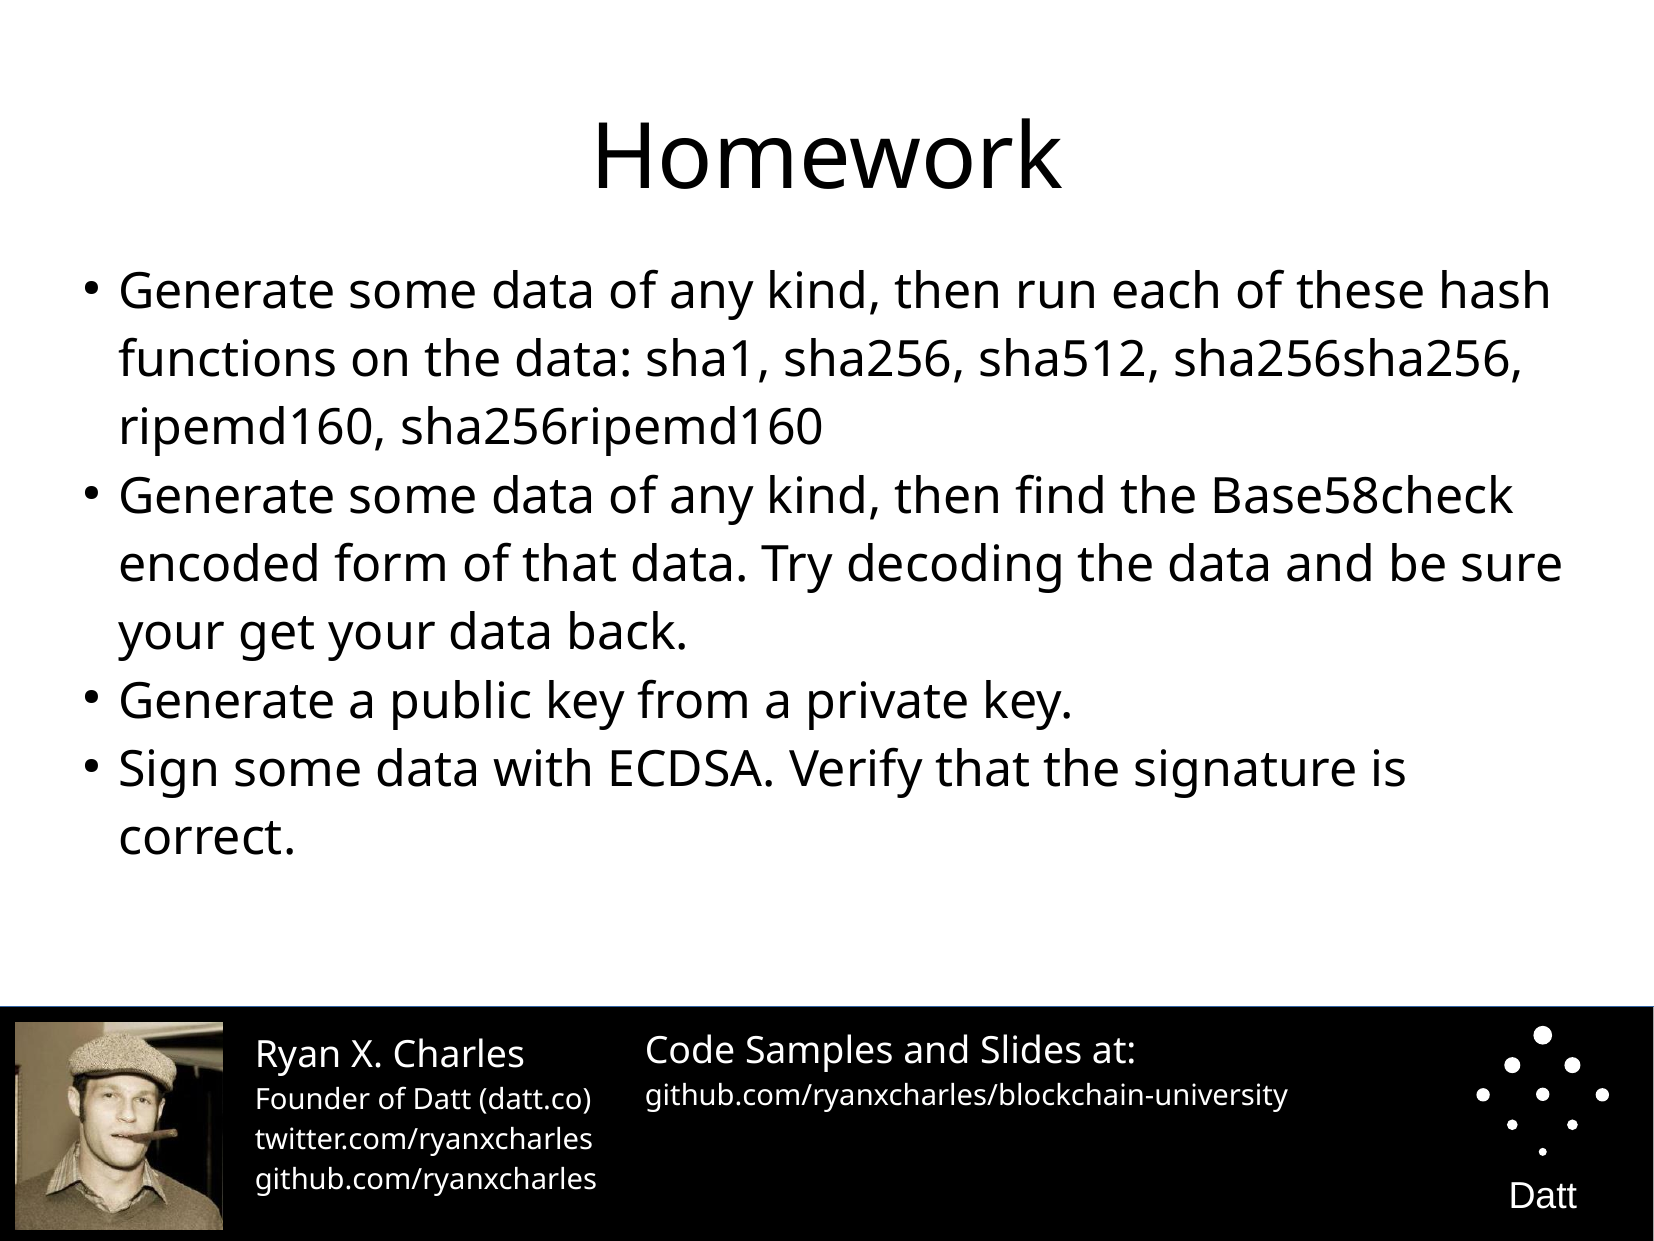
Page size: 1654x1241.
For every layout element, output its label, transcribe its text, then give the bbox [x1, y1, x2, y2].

picture [15, 1022, 223, 1231]
text_box [0, 1006, 1654, 1241]
subtitle Generate some data of any kind, then run each of these hash functions on the data: sha1, sha256, sha512, sha256sha256, ripemd160, sha256ripemd160 Generate some data of any kind, then find the Base58check encoded form of that data. Try decoding the data and be sure your get your data back. Generate a public key from a private key. Sign some data with ECDSA. Verify that the signature is correct. [82, 257, 1571, 1010]
text_box Datt [1452, 1167, 1633, 1241]
picture [1475, 1023, 1611, 1159]
title Homework [82, 49, 1571, 257]
text_box Code Samples and Slides at: github.com/ryanxcharles/blockchain-university [630, 1015, 1403, 1156]
text_box Ryan X. Charles Founder of Datt (datt.co) twitter.com/ryanxcharles github.com/ryanxcharles [240, 1020, 976, 1241]
